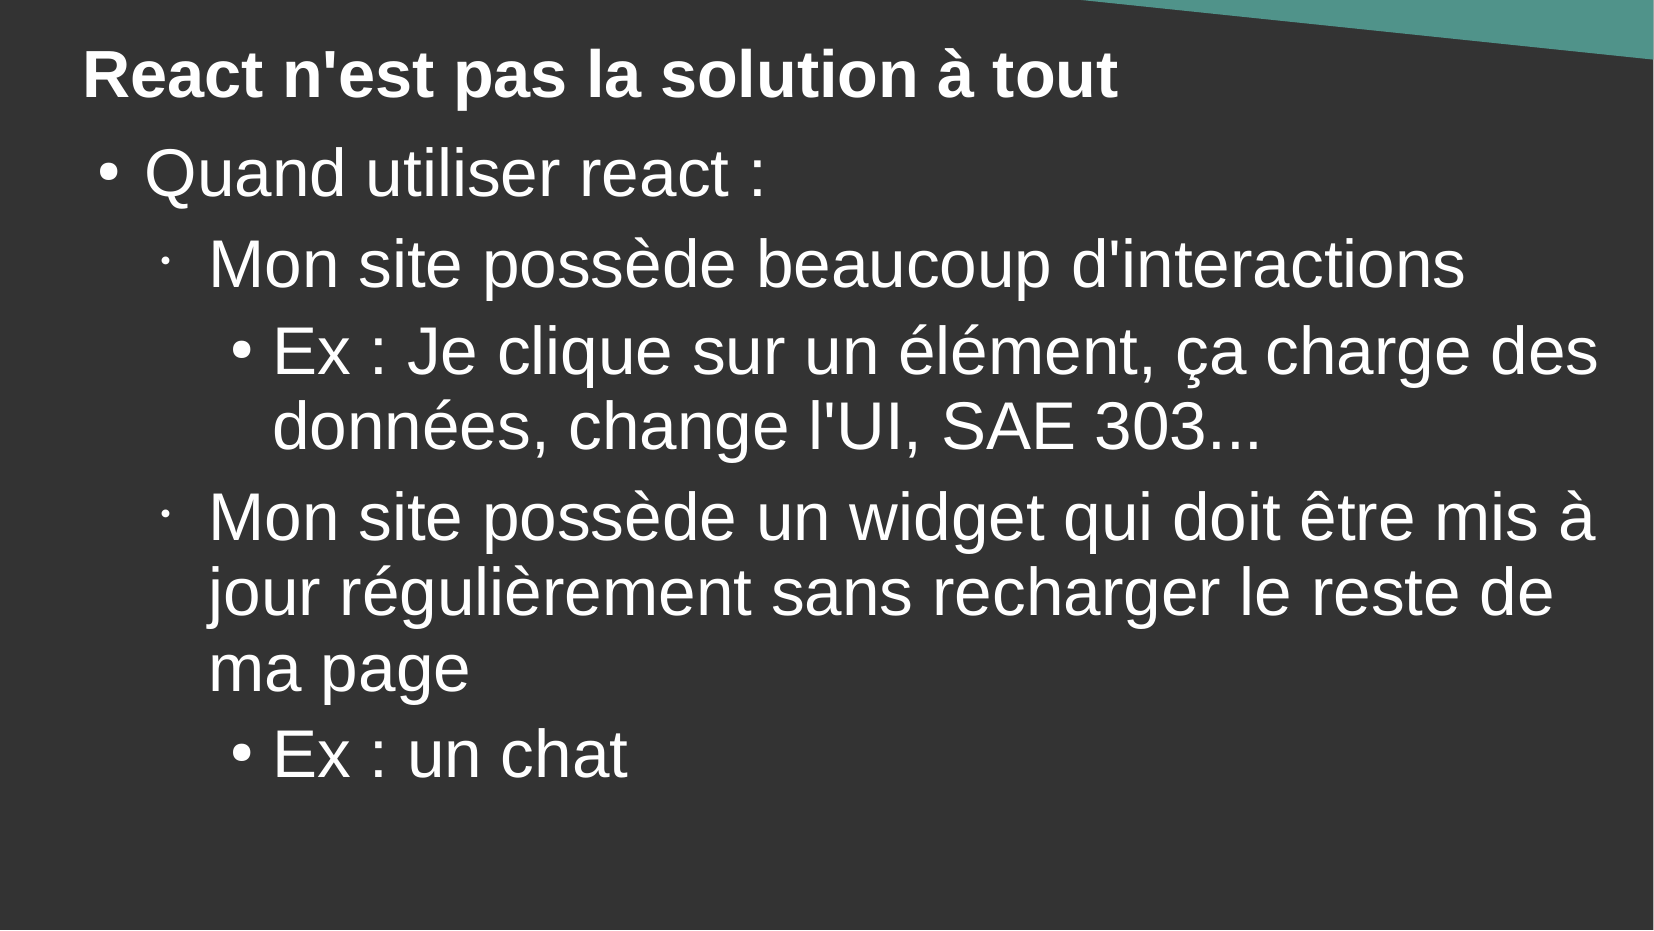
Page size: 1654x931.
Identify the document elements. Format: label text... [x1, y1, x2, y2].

text_box [1081, 0, 1654, 60]
list Quand utiliser react : Mon site possède beaucoup d'interactions Ex : Je clique sur un élément, ça charge des données, change l'UI, SAE 303... Mon site possède un widget qui doit être mis à jour régulièrement sans recharger le reste de ma page Ex : un chat [80, 135, 1620, 804]
title React n'est pas la solution à tout [82, 37, 1571, 122]
